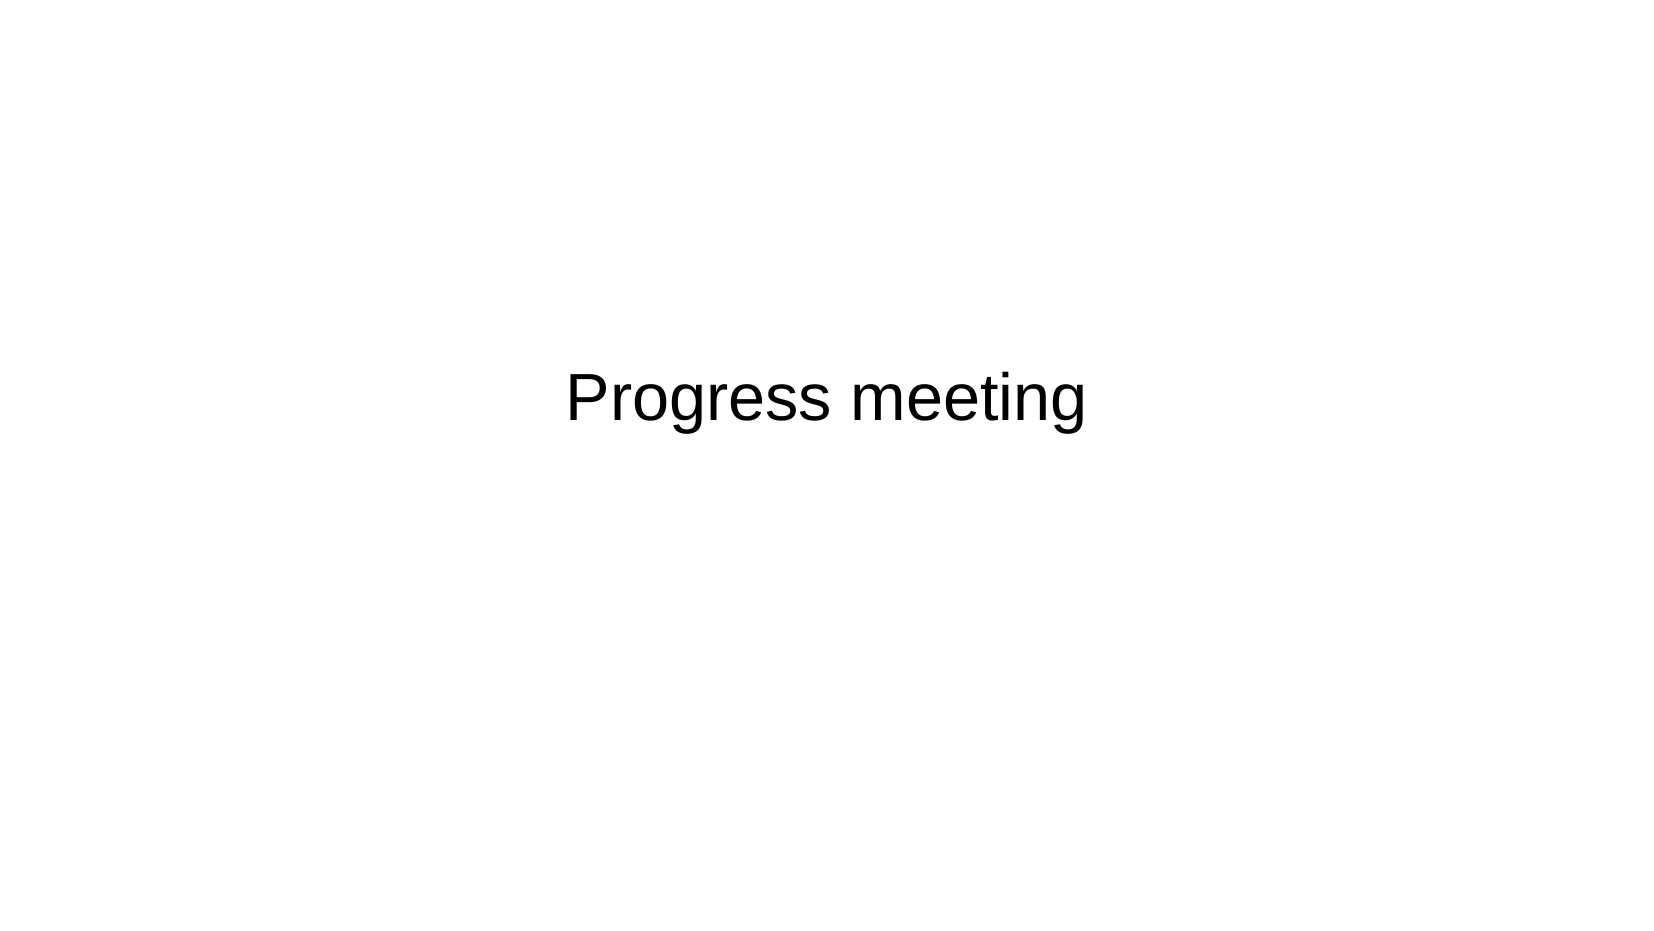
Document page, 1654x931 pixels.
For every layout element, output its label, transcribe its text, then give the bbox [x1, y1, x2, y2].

subtitle Progress meeting [82, 37, 1571, 757]
